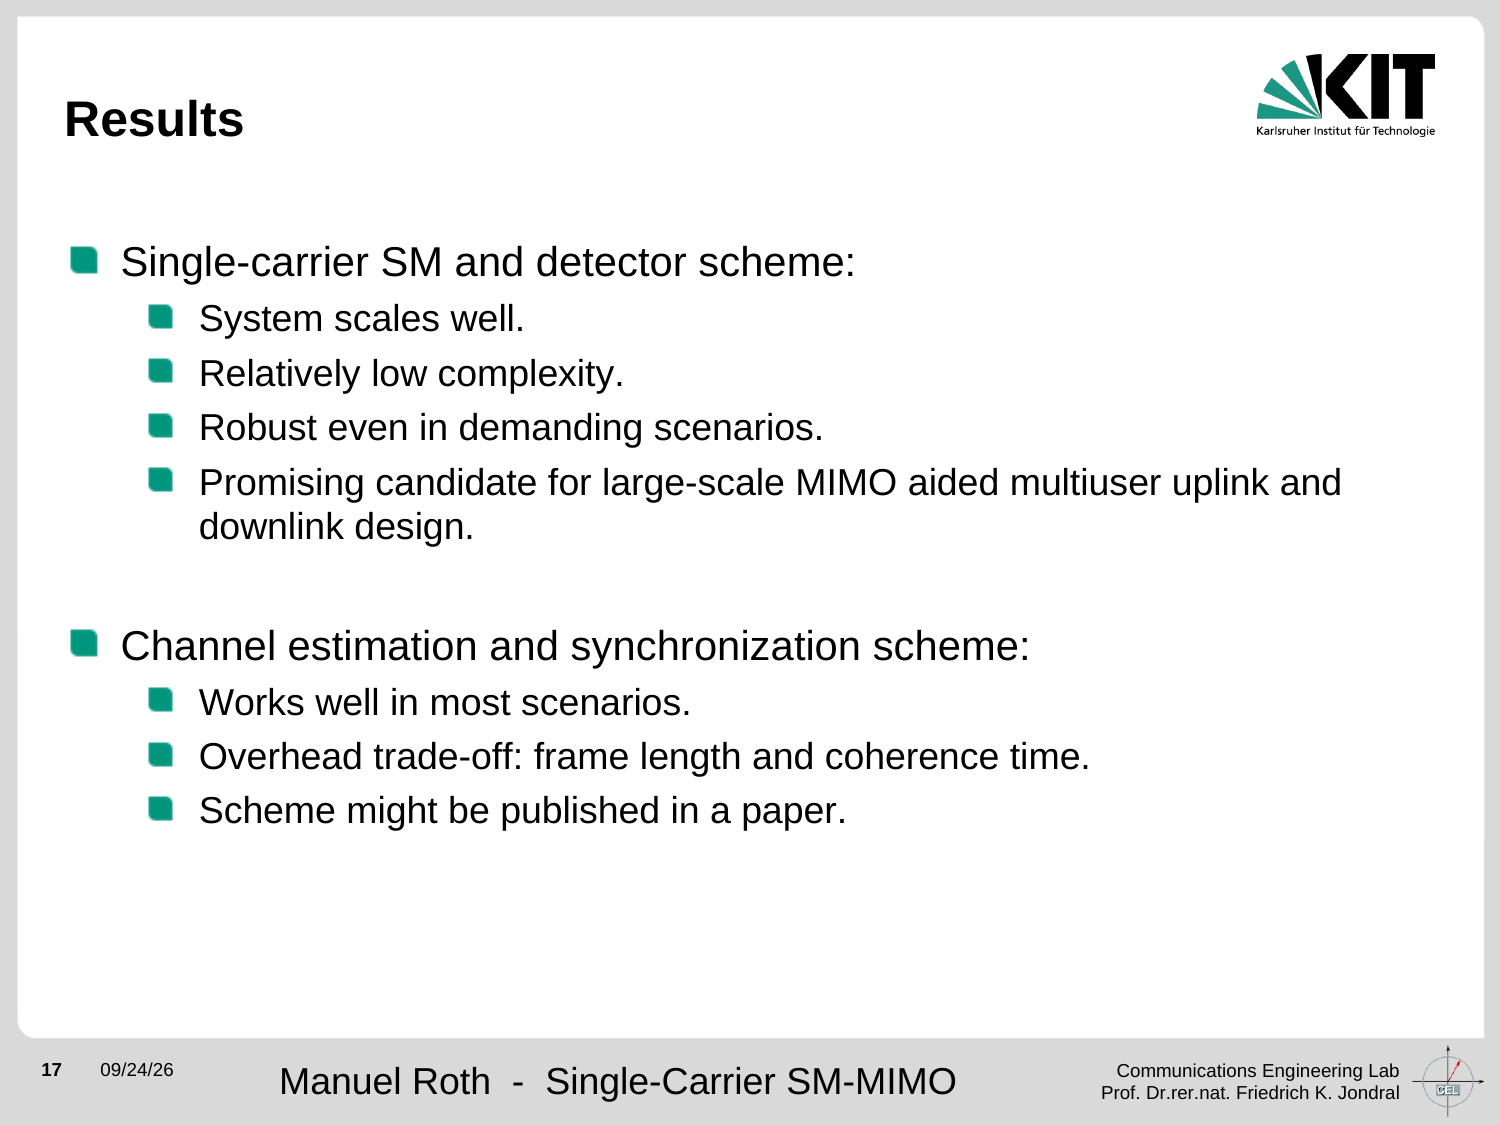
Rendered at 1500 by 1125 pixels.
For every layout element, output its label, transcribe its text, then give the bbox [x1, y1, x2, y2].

title Results [64, 54, 1198, 147]
picture [0, 0, 1500, 1125]
list Single-carrier SM and detector scheme: System scales well. Relatively low complexity. Robust even in demanding scenarios. Promising candidate for large-scale MIMO aided multiuser uplink and downlink design. Channel estimation and synchronization scheme: Works well in most scenarios. Overhead trade-off: frame length and coherence time. Scheme might be published in a paper. [69, 210, 1441, 871]
